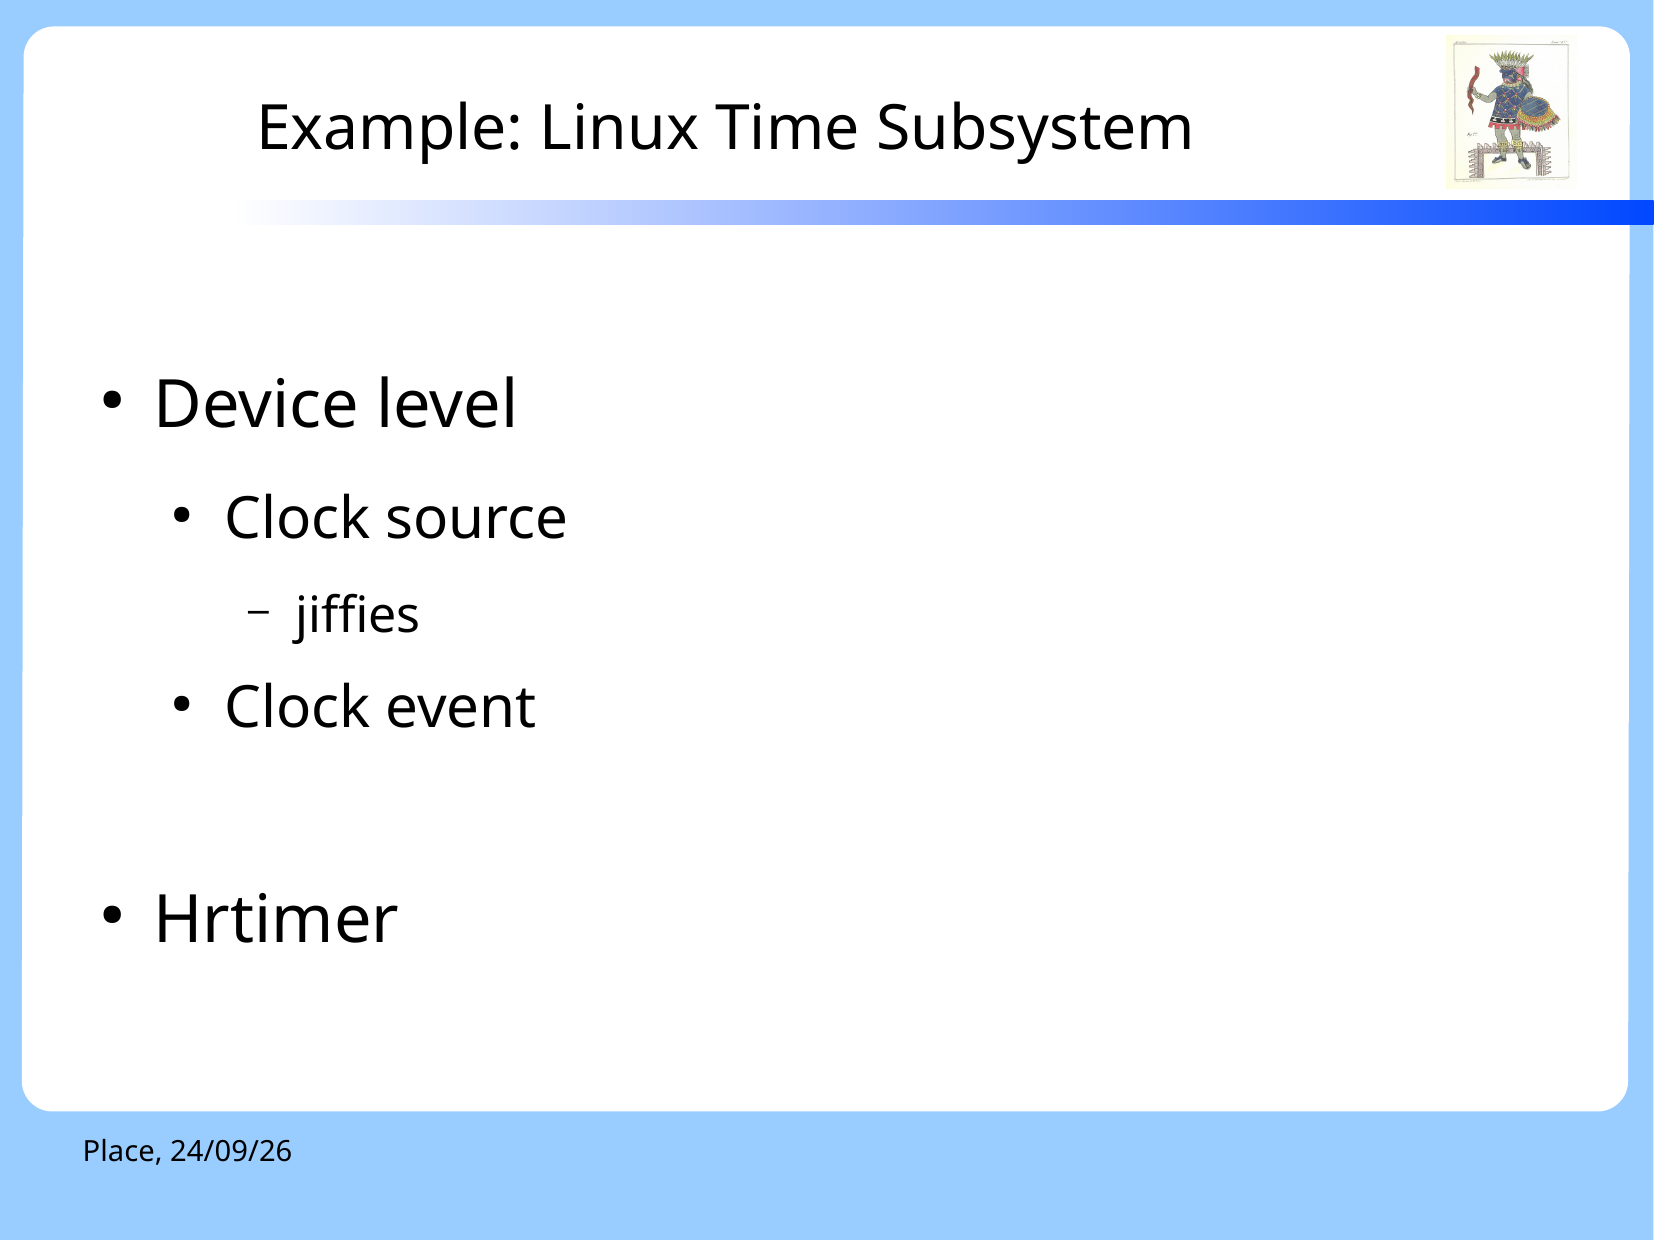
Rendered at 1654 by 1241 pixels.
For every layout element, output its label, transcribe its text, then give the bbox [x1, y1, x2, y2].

title Example: Linux Time Subsystem [82, 49, 1371, 201]
list Device level Clock source jiffies Clock event Hrtimer [82, 236, 1571, 1055]
picture [1446, 35, 1577, 189]
